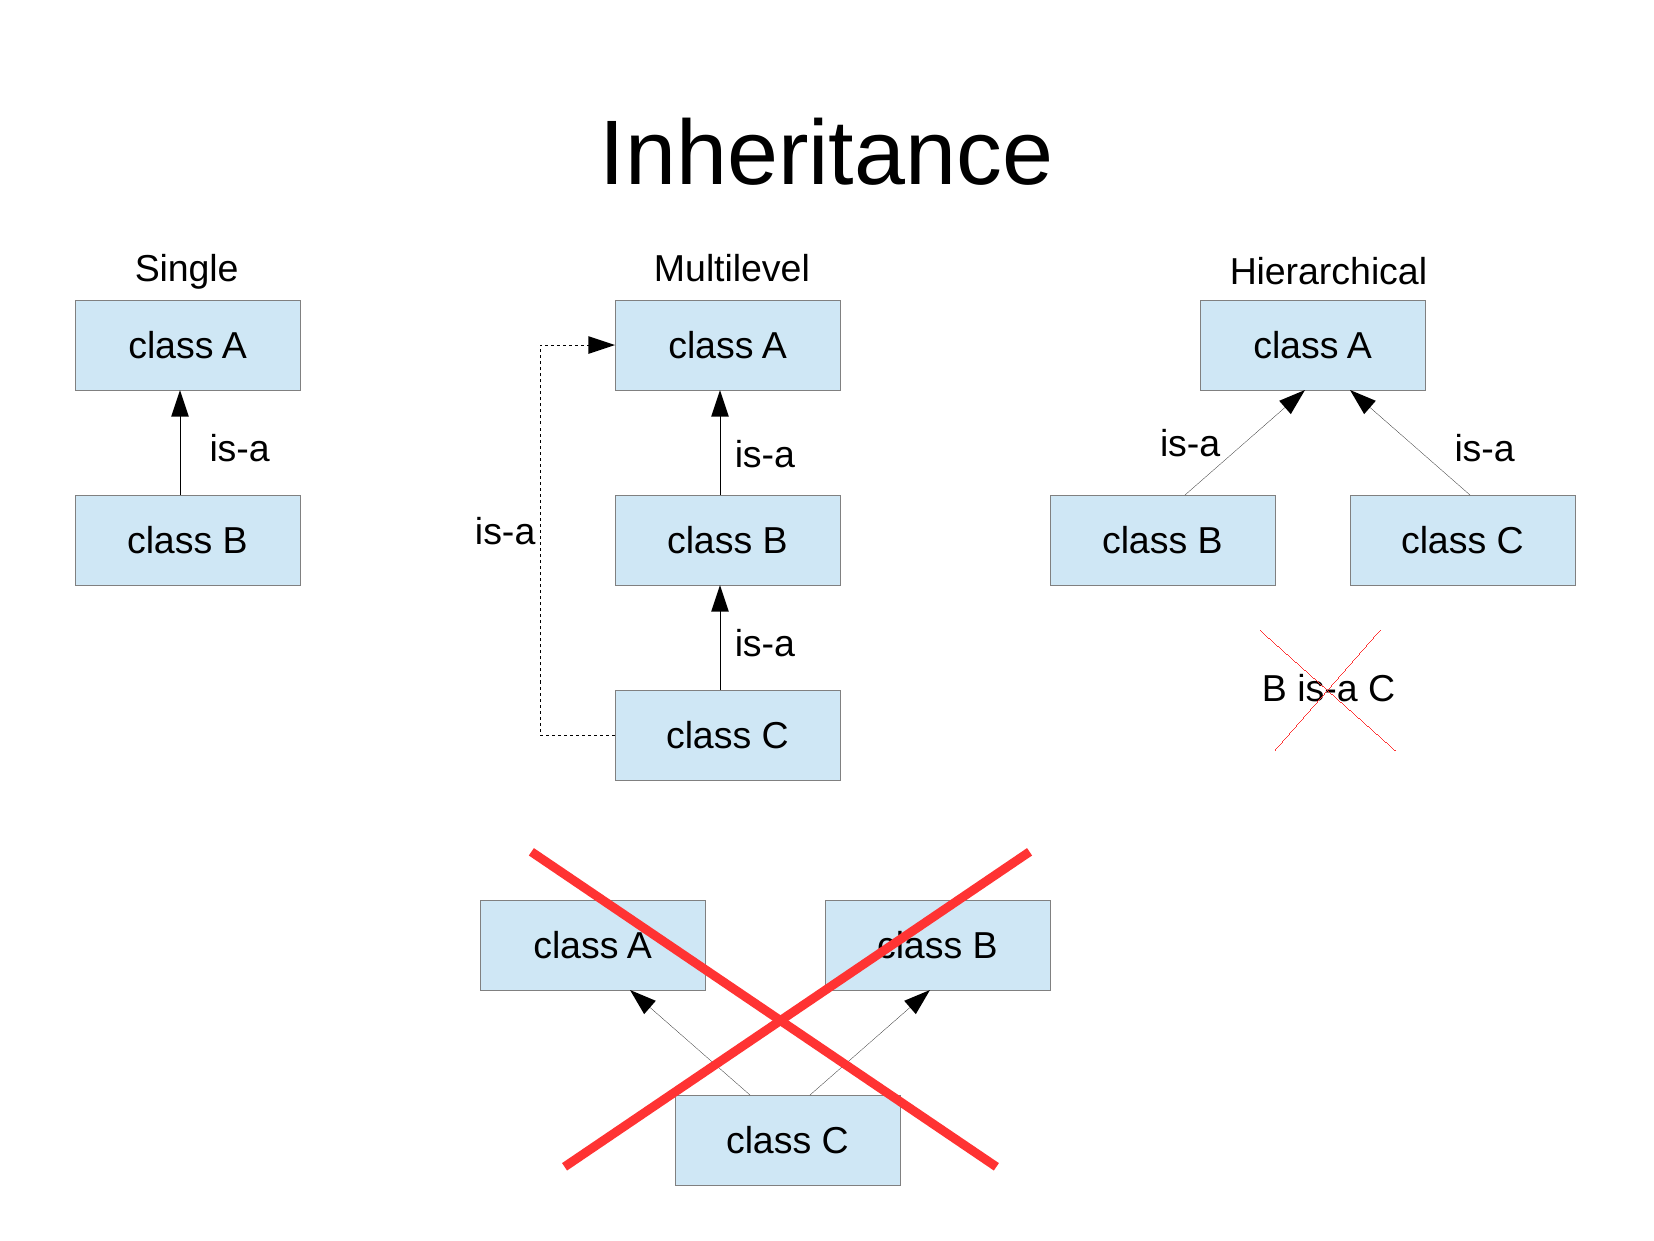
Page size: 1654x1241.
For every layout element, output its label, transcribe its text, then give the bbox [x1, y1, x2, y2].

text_box class B [834, 900, 1051, 991]
text_box is-a [720, 426, 811, 484]
text_box class B [615, 495, 841, 586]
text_box class B [825, 900, 948, 984]
text_box B is-a C [1247, 660, 1411, 717]
text_box class C [675, 1095, 901, 1186]
title Inheritance [82, 49, 1571, 257]
text_box is-a [460, 503, 551, 560]
text_box Hierarchical [1215, 243, 1443, 301]
text_box is-a [720, 615, 811, 673]
text_box class A [1200, 300, 1426, 391]
text_box class A [612, 900, 706, 964]
text_box class A [615, 300, 841, 391]
text_box class C [615, 690, 841, 781]
text_box class A [75, 300, 301, 391]
text_box Single [120, 240, 254, 297]
text_box class A [480, 900, 706, 991]
text_box class C [1350, 495, 1576, 586]
text_box is-a [1439, 420, 1531, 477]
text_box Multilevel [639, 240, 826, 297]
text_box is-a [194, 420, 286, 477]
text_box class B [1050, 495, 1276, 586]
text_box is-a [1145, 414, 1236, 472]
text_box class B [75, 495, 301, 586]
